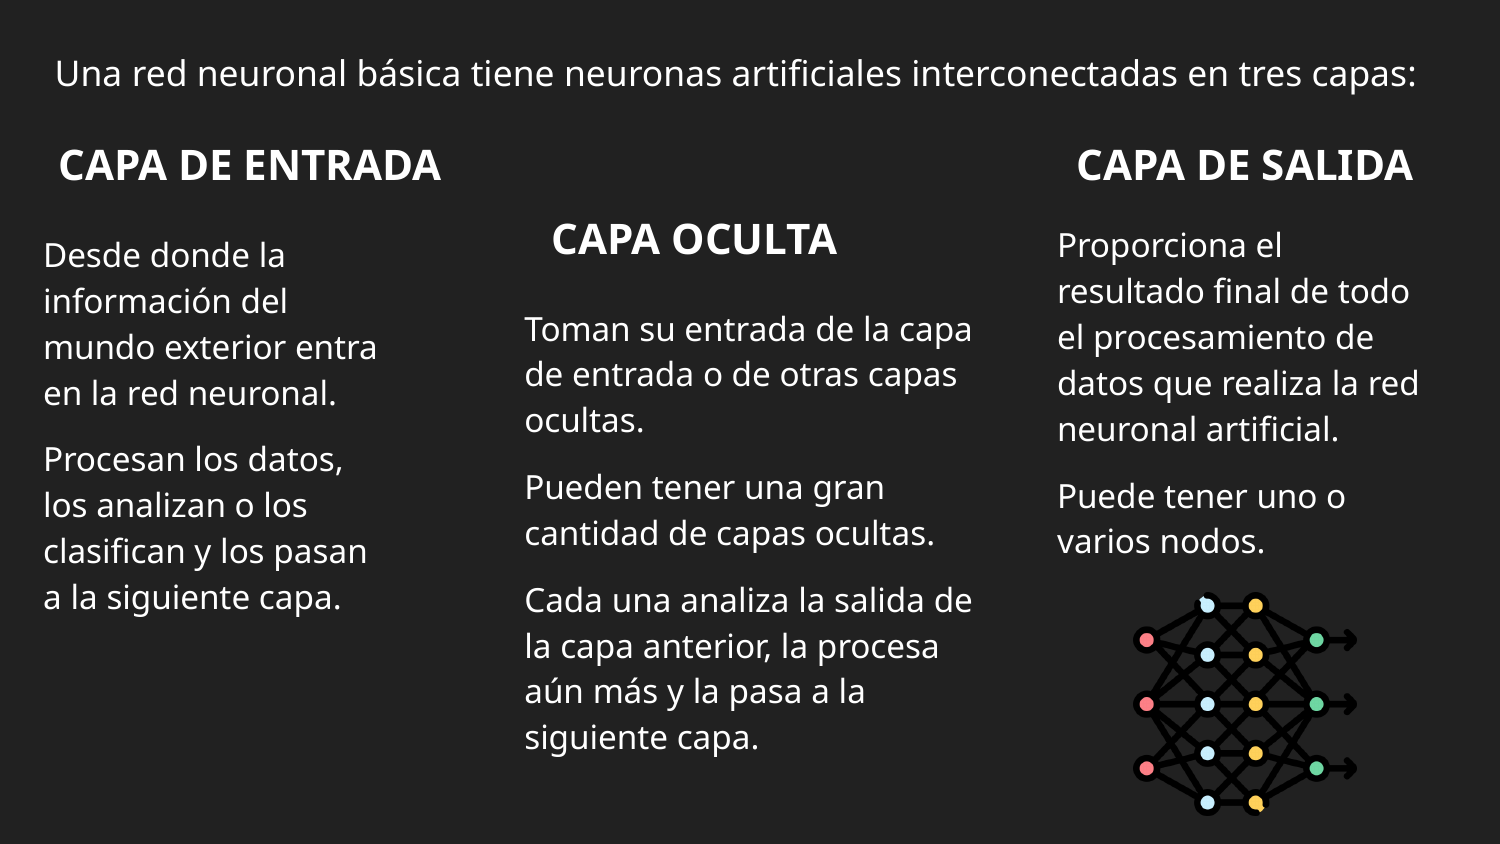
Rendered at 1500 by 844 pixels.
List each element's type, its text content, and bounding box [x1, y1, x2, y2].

text_box CAPA OCULTA [509, 197, 880, 291]
text_box Una red neuronal básica tiene neuronas artificiales interconectadas en tres capas: [39, 29, 1461, 124]
picture [1133, 592, 1357, 816]
text_box CAPA DE SALIDA [1042, 123, 1448, 203]
text_box Desde donde la información del mundo exterior entra en la red neuronal. Procesan los datos, los analizan o los clasifican y los pasan a la siguiente capa. [28, 213, 399, 632]
text_box CAPA DE ENTRADA [28, 123, 473, 218]
text_box Toman su entrada de la capa de entrada o de otras capas ocultas. Pueden tener una gran cantidad de capas ocultas. Cada una analiza la salida de la capa anterior, la procesa aún más y la pasa a la siguiente capa. [509, 286, 1005, 753]
text_box Proporciona el resultado final de todo el procesamiento de datos que realiza la red neuronal artificial. Puede tener uno o varios nodos. [1042, 203, 1448, 576]
